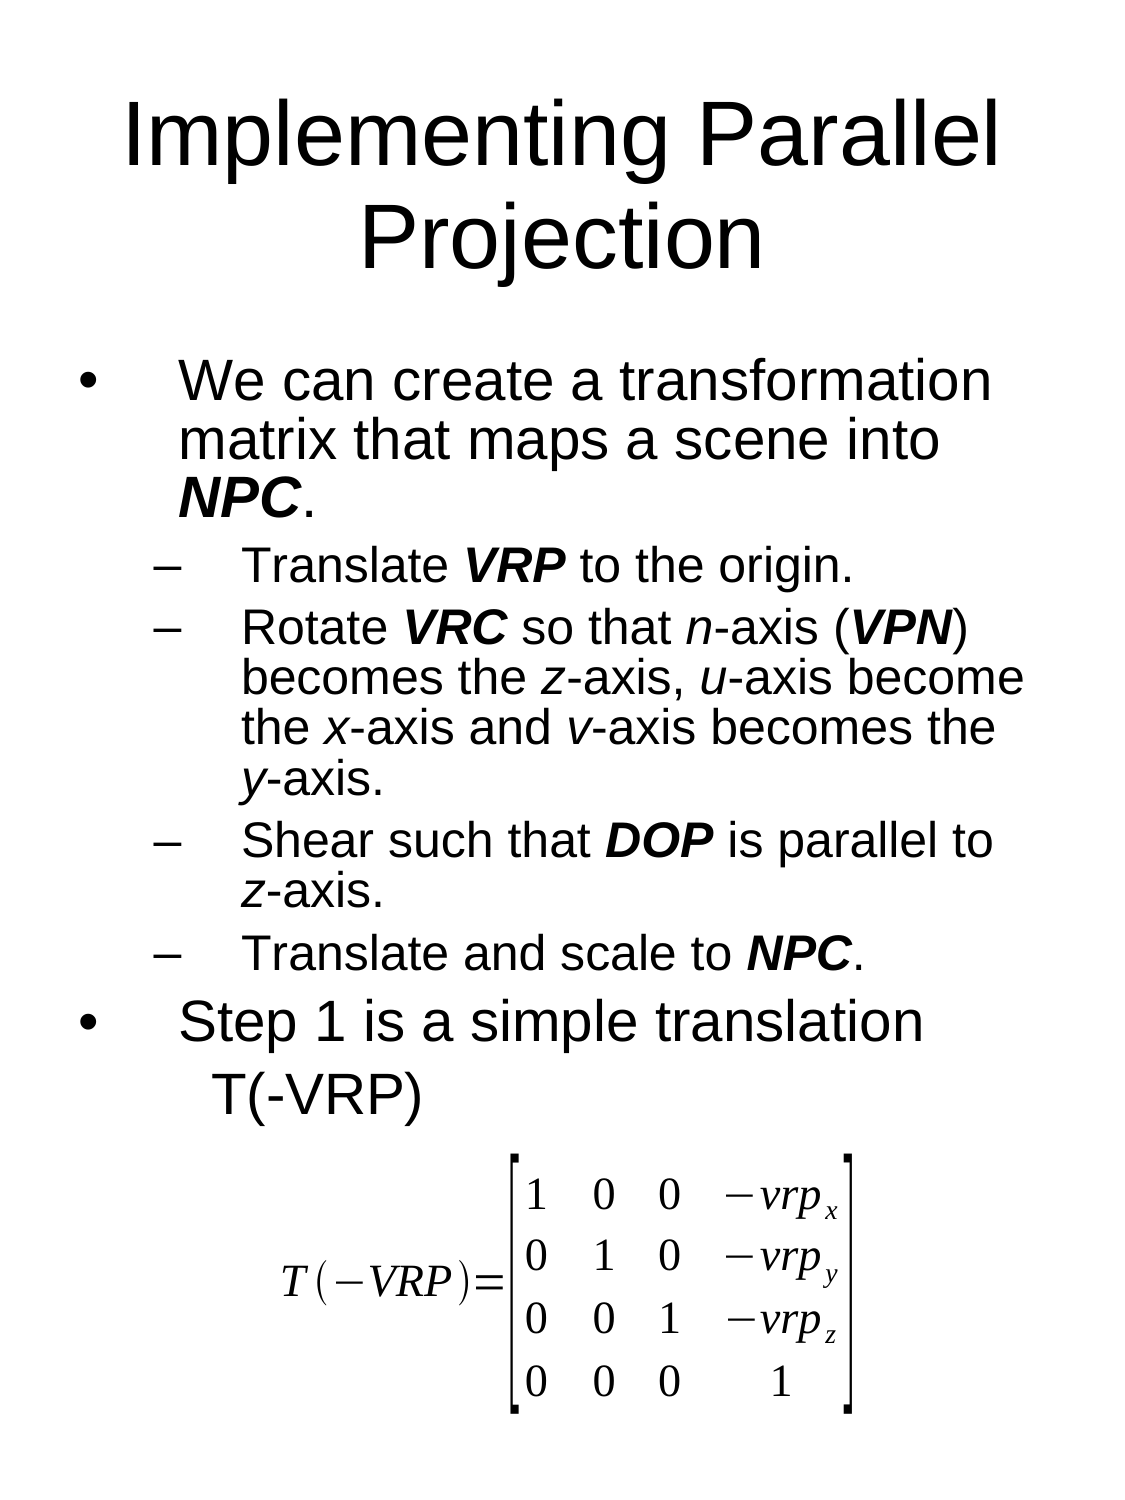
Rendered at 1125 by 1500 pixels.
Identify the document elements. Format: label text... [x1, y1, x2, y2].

list We can create a transformation matrix that maps a scene into NPC. Translate VRP to the origin. Rotate VRC so that n-axis (VPN) becomes the z-axis, u-axis become the x-axis and v-axis becomes the y-axis. Shear such that DOP is parallel to z-axis. Translate and scale to NPC. Step 1 is a simple translation T(-VRP) [63, 346, 1050, 1185]
chart [268, 1151, 868, 1418]
title Implementing Parallel Projection [56, 60, 1069, 311]
